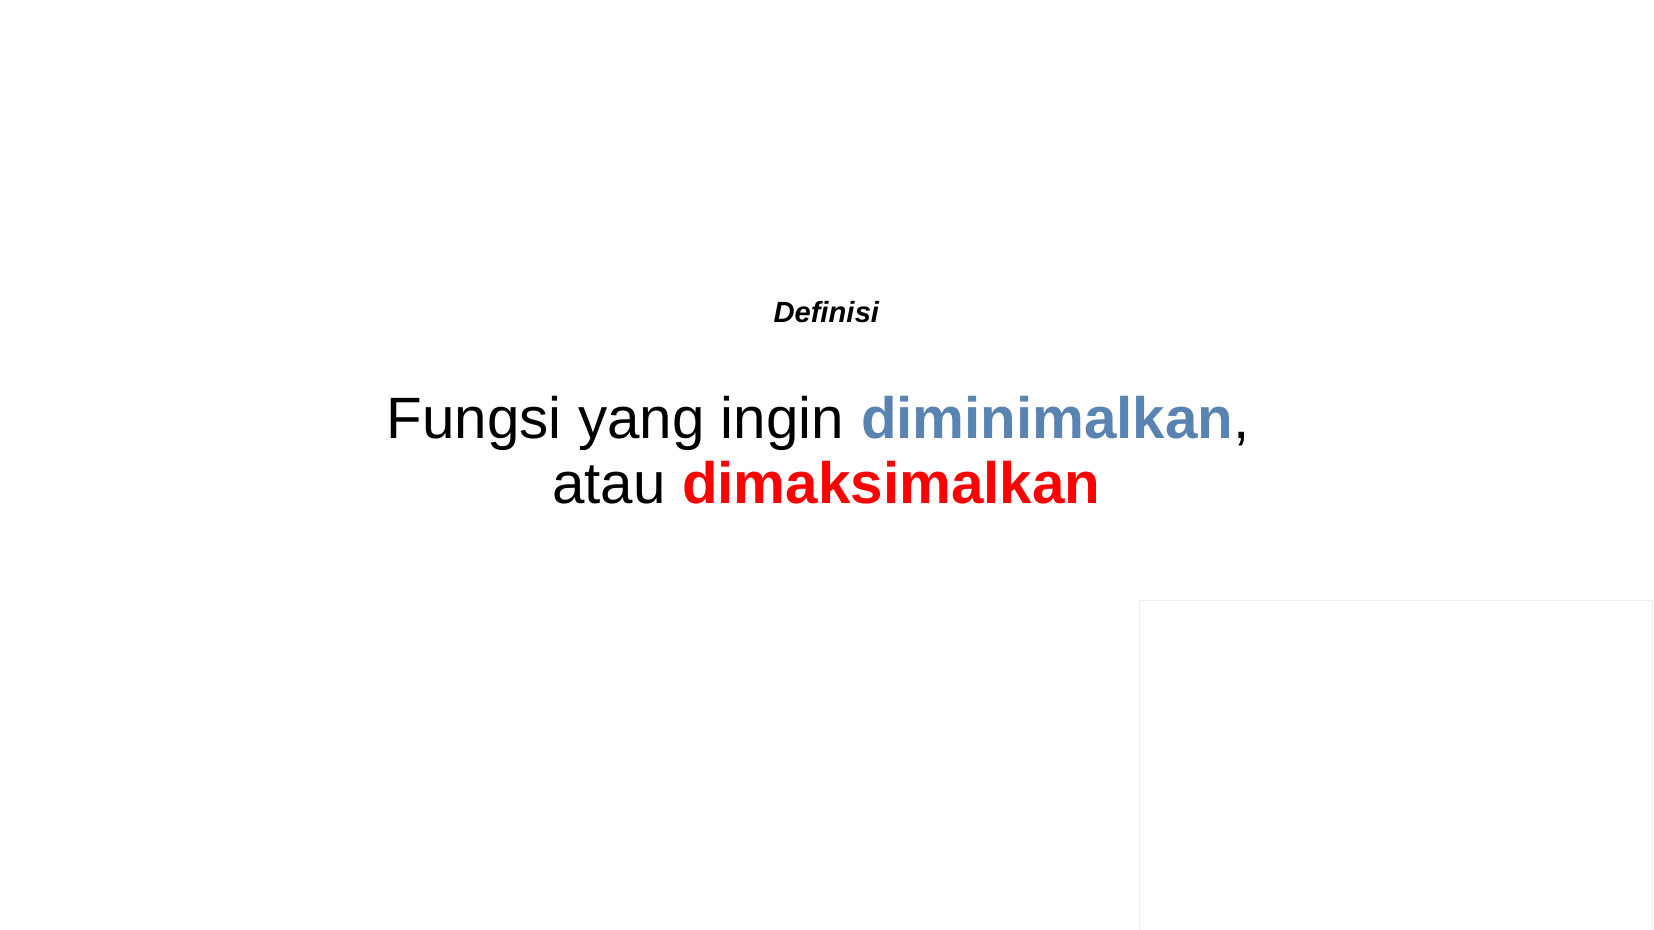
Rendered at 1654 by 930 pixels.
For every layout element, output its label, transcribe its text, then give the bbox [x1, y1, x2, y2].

title Fungsi yang ingin diminimalkan, atau dimaksimalkan [82, 373, 1571, 529]
title Definisi [82, 285, 1571, 340]
